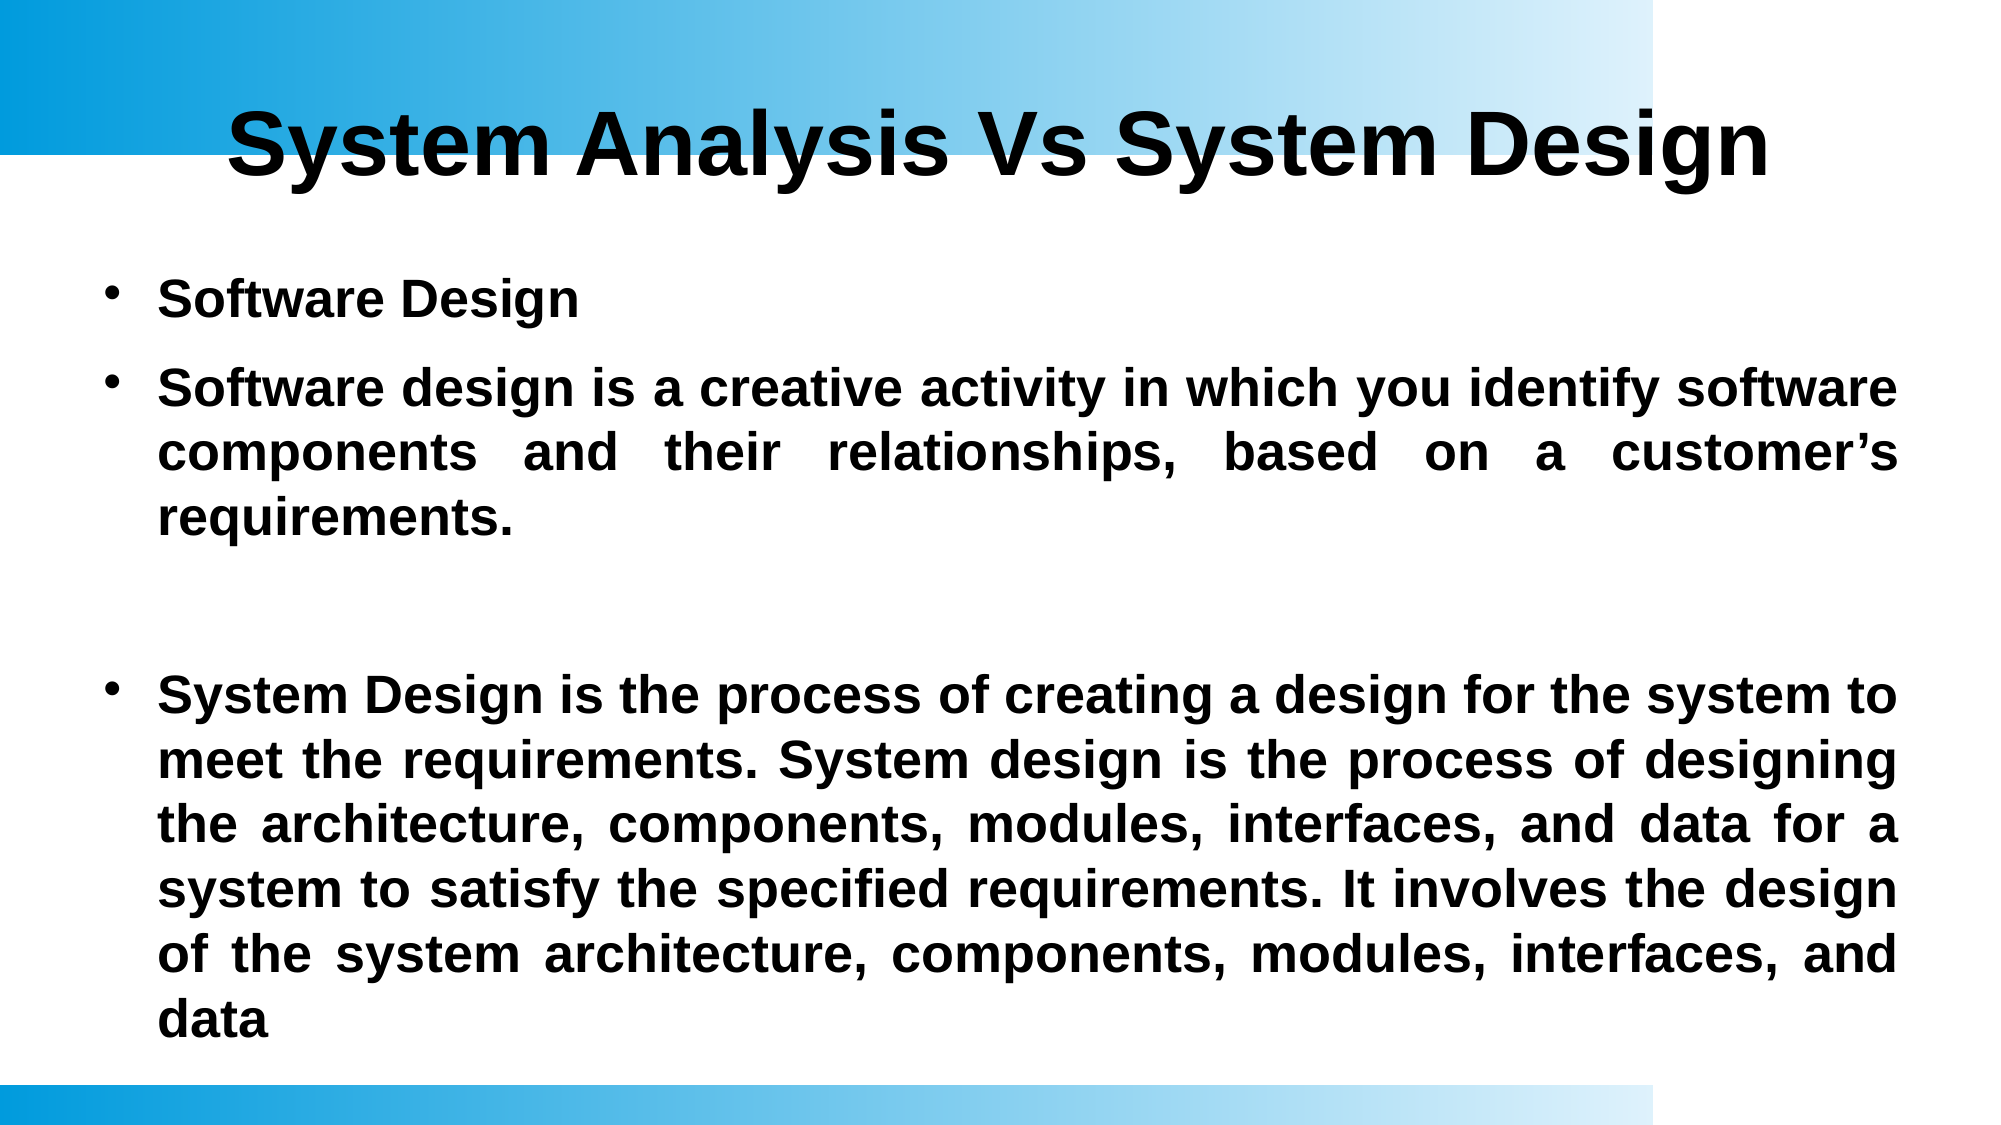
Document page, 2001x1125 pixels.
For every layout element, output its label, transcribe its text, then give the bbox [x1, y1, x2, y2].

title System Analysis Vs System Design [99, 44, 1900, 233]
list Software Design Software design is a creative activity in which you identify software components and their relationships, based on a customer’s requirements. System Design is the process of creating a design for the system to meet the requirements. System design is the process of designing the architecture, components, modules, interfaces, and data for a system to satisfy the specified requirements. It involves the design of the system architecture, components, modules, interfaces, and data [99, 263, 1900, 1050]
